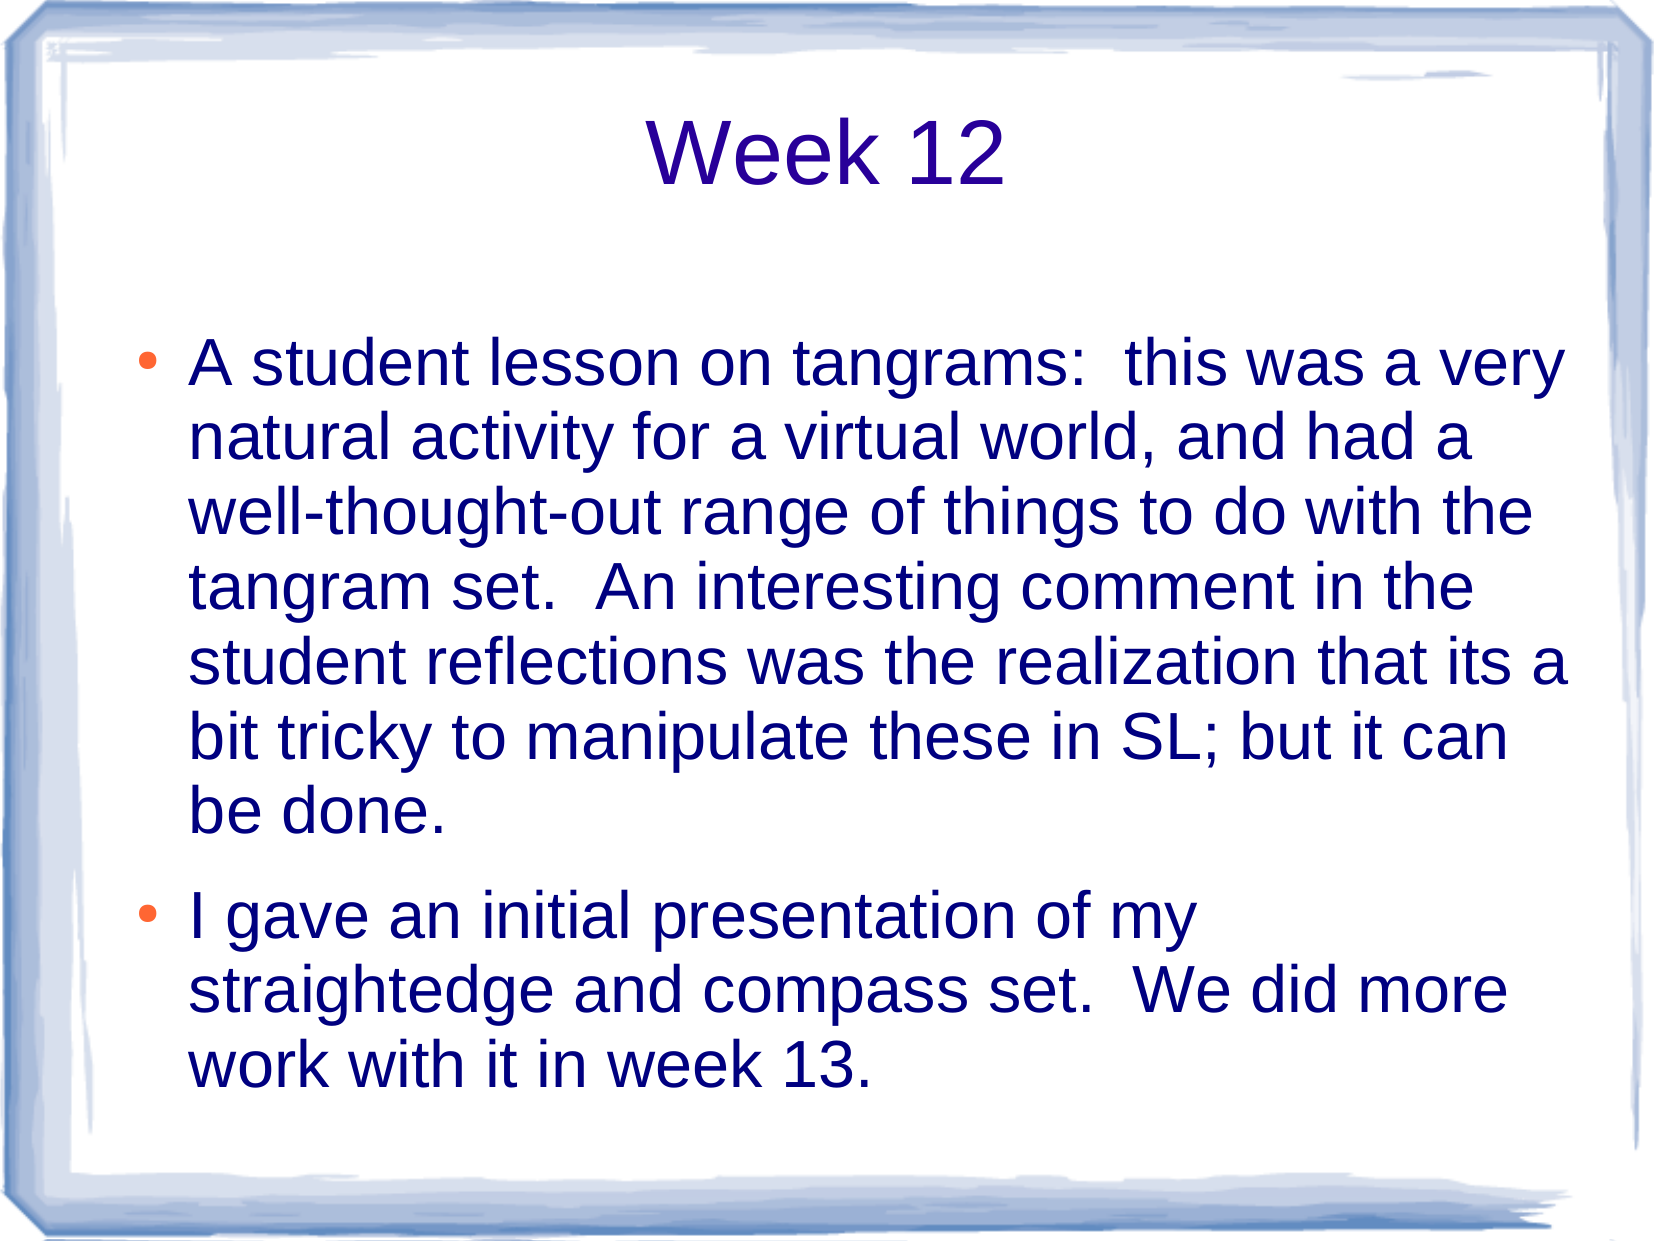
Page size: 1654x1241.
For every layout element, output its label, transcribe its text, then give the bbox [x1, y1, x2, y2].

list A student lesson on tangrams: this was a very natural activity for a virtual world, and had a well-thought-out range of things to do with the tangram set. An interesting comment in the student reflections was the realization that its a bit tricky to manipulate these in SL; but it can be done. I gave an initial presentation of my straightedge and compass set. We did more work with it in week 13. [118, 324, 1571, 1103]
title Week 12 [82, 56, 1571, 250]
picture [0, 0, 1654, 1241]
